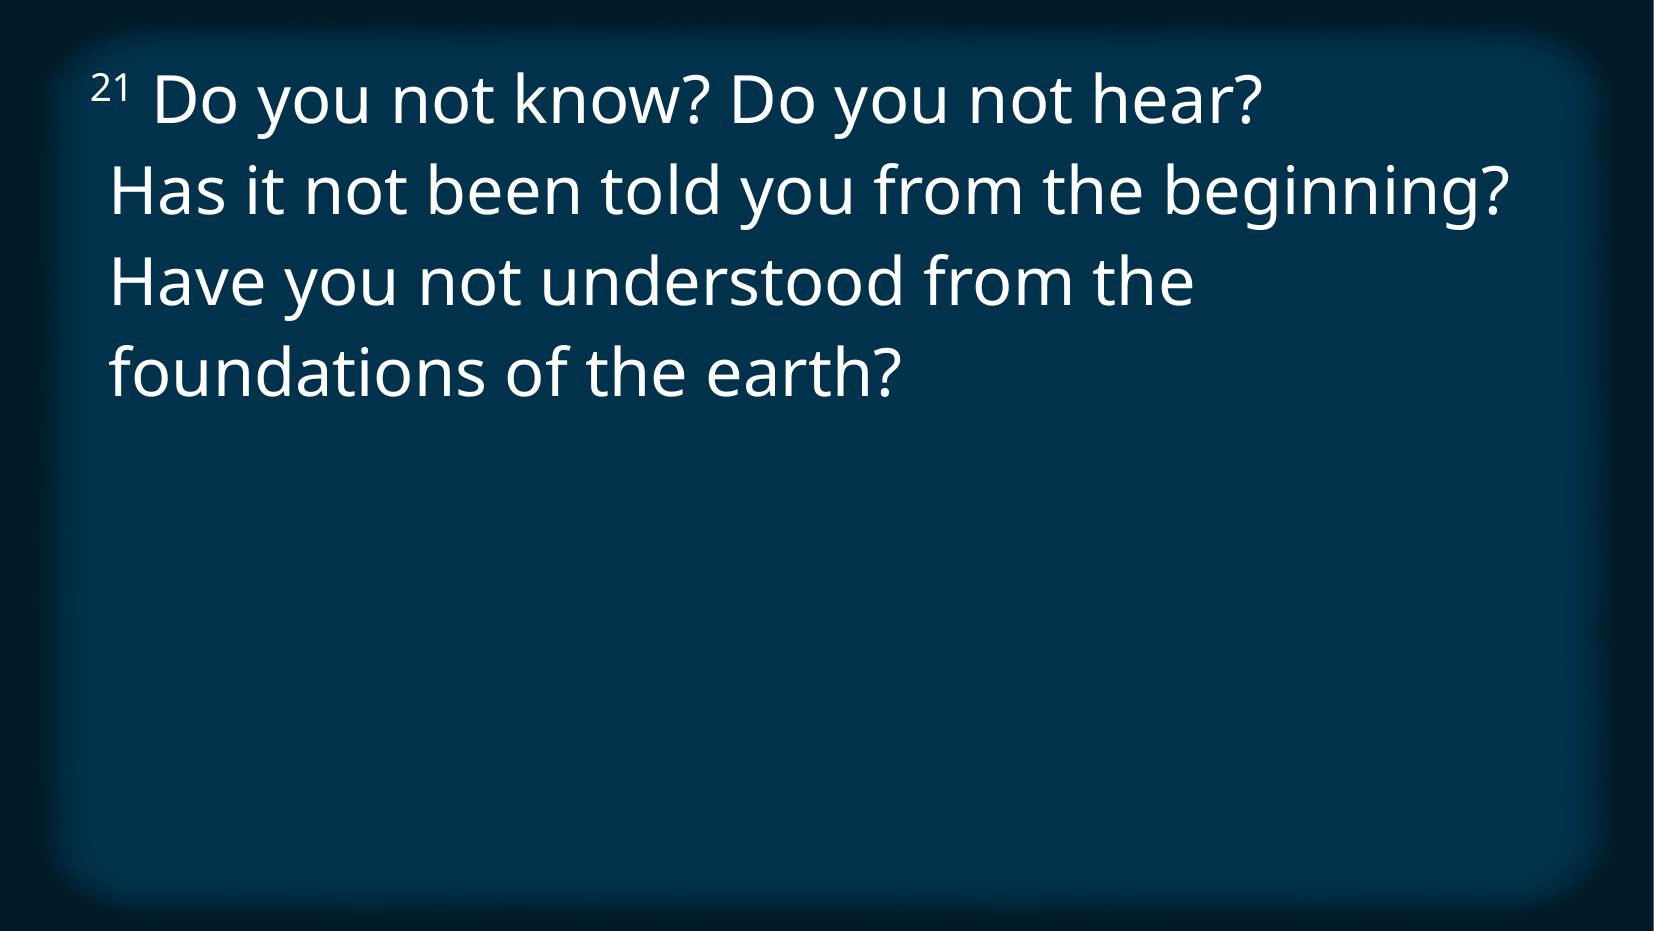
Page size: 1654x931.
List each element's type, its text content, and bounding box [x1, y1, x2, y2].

picture [0, 0, 1654, 931]
text_box 21 Do you not know? Do you not hear? Has it not been told you from the beginning? Have you not understood from the foundations of the earth? [75, 45, 1591, 415]
